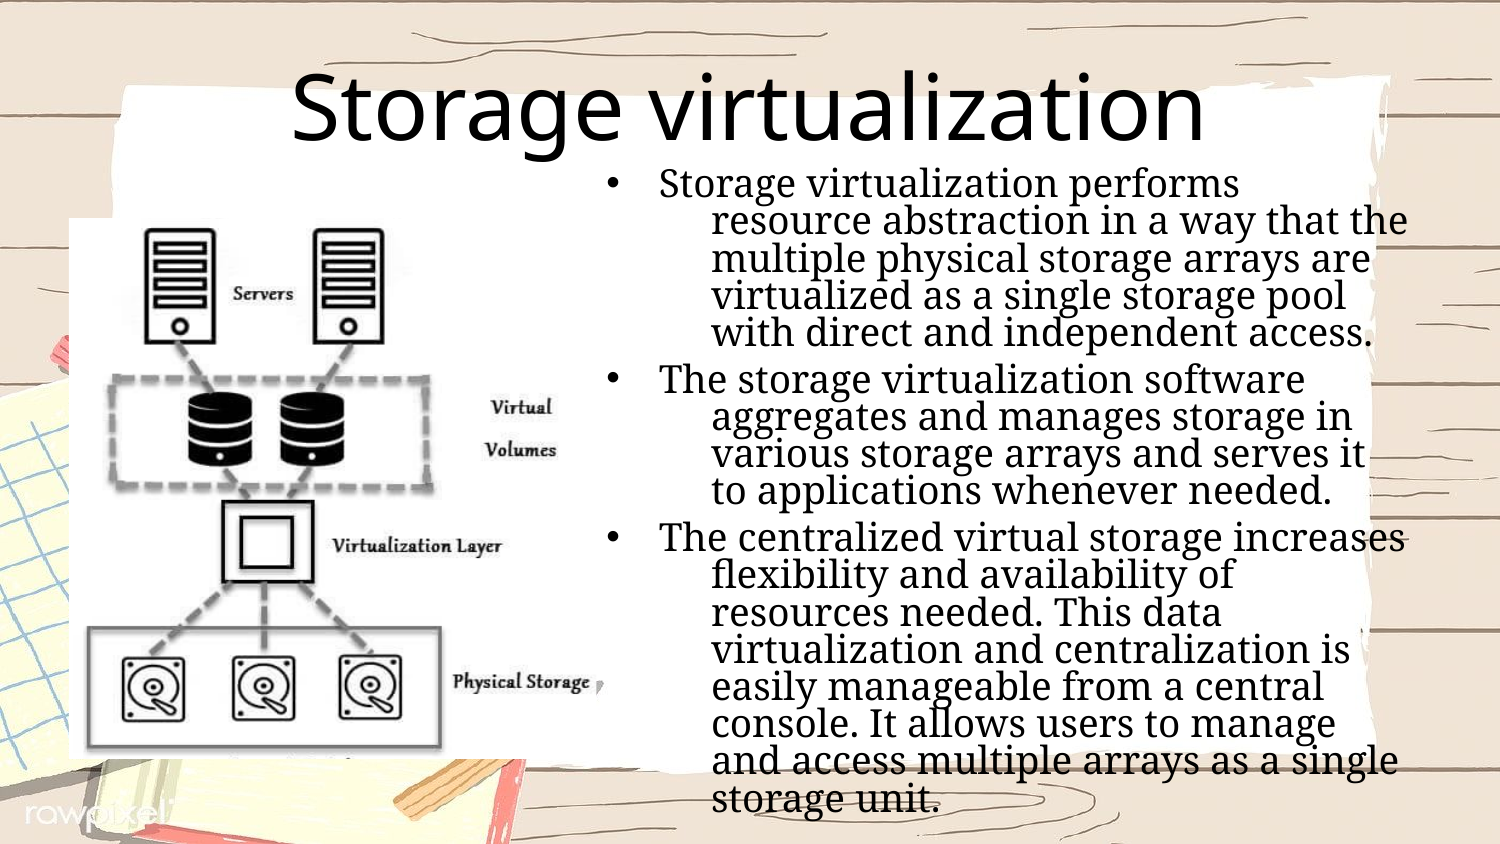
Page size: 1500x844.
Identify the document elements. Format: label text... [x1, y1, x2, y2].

picture [68, 218, 597, 759]
list Storage virtualization performs resource abstraction in a way that the multiple physical storage arrays are virtualized as a single storage pool with direct and independent access. The storage virtualization software aggregates and manages storage in various storage arrays and serves it to applications whenever needed. The centralized virtual storage increases flexibility and availability of resources needed. This data virtualization and centralization is easily manageable from a central console. It allows users to manage and access multiple arrays as a single storage unit. [591, 160, 1426, 844]
title Storage virtualization [75, 33, 1426, 175]
